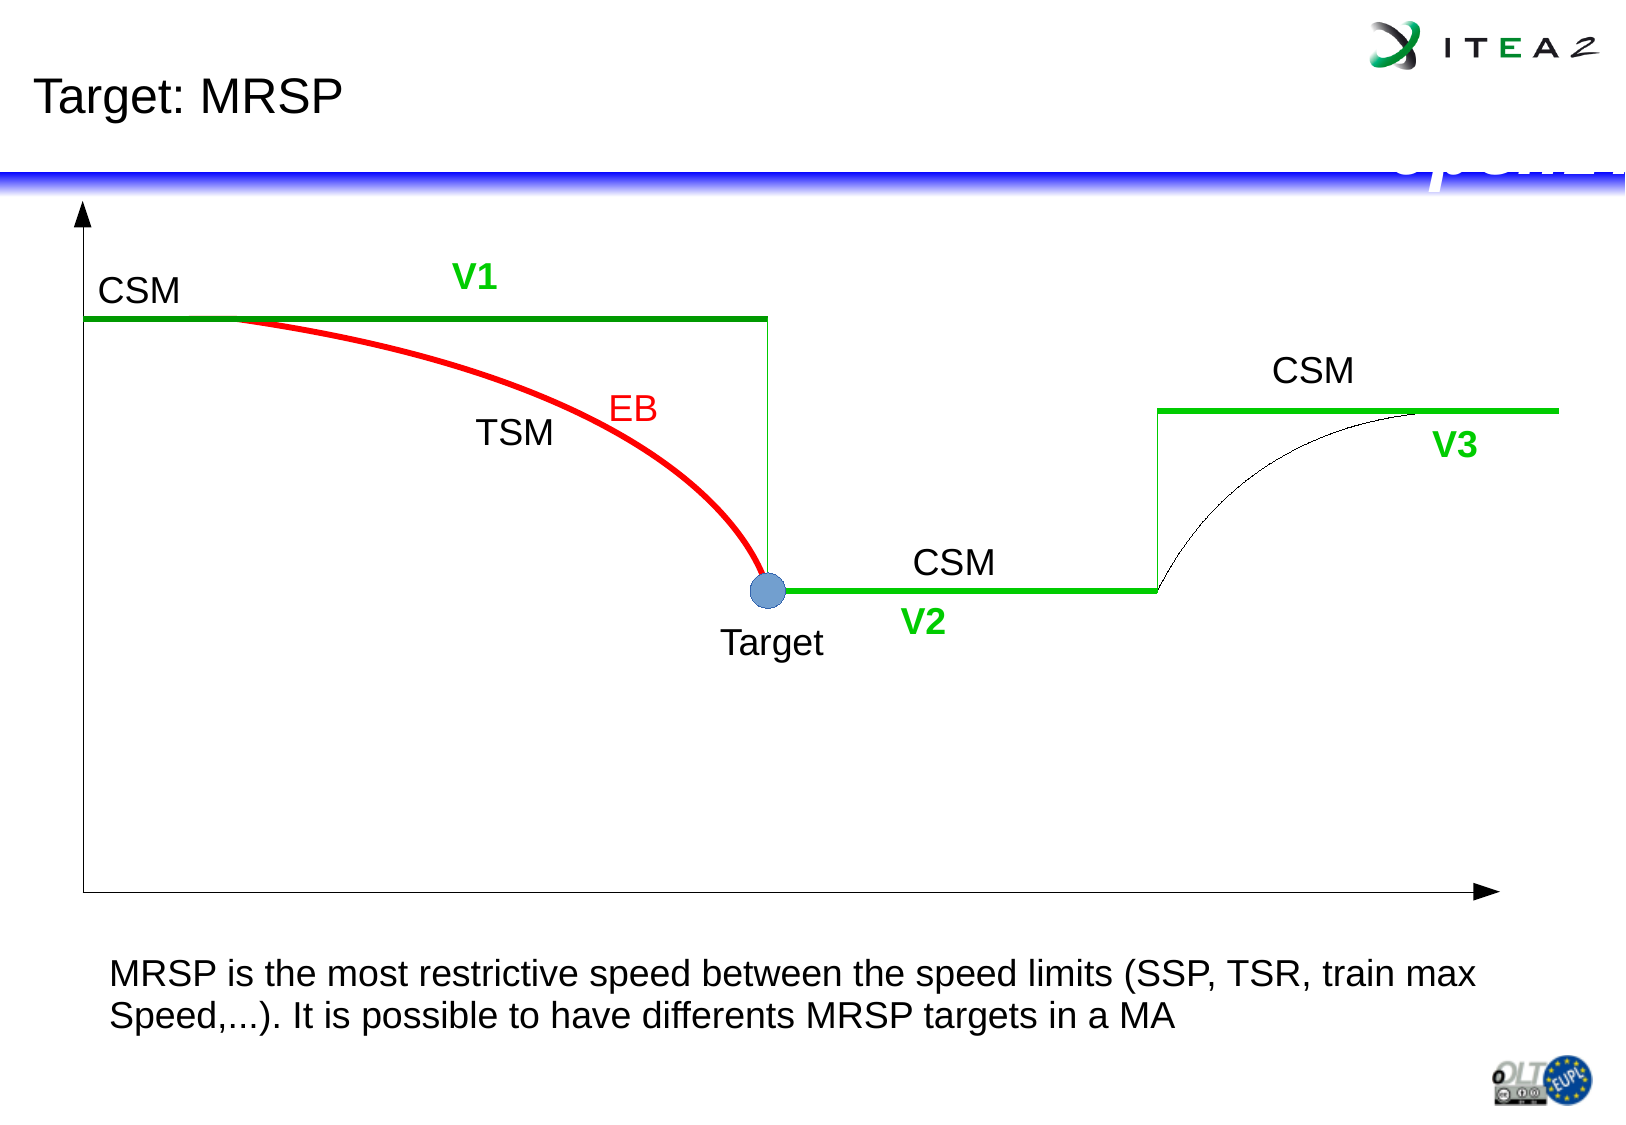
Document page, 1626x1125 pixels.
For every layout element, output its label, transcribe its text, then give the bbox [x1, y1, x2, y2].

title Target: MRSP [32, 43, 1341, 150]
text_box CSM [897, 533, 1011, 591]
text_box CSM [82, 262, 196, 319]
text_box V1 [437, 248, 520, 305]
text_box V2 [885, 592, 969, 650]
picture [1492, 1055, 1593, 1106]
text_box [750, 572, 786, 609]
text_box Target [704, 614, 839, 671]
picture [1348, 21, 1625, 70]
text_box TSM [460, 403, 570, 461]
text_box V3 [1417, 415, 1501, 473]
text_box CSM [1257, 342, 1371, 400]
text_box MRSP is the most restrictive speed between the speed limits (SSP, TSR, train max Speed,...). It is possible to have differents MRSP targets in a MA [94, 944, 1492, 1044]
text_box EB [593, 380, 674, 438]
